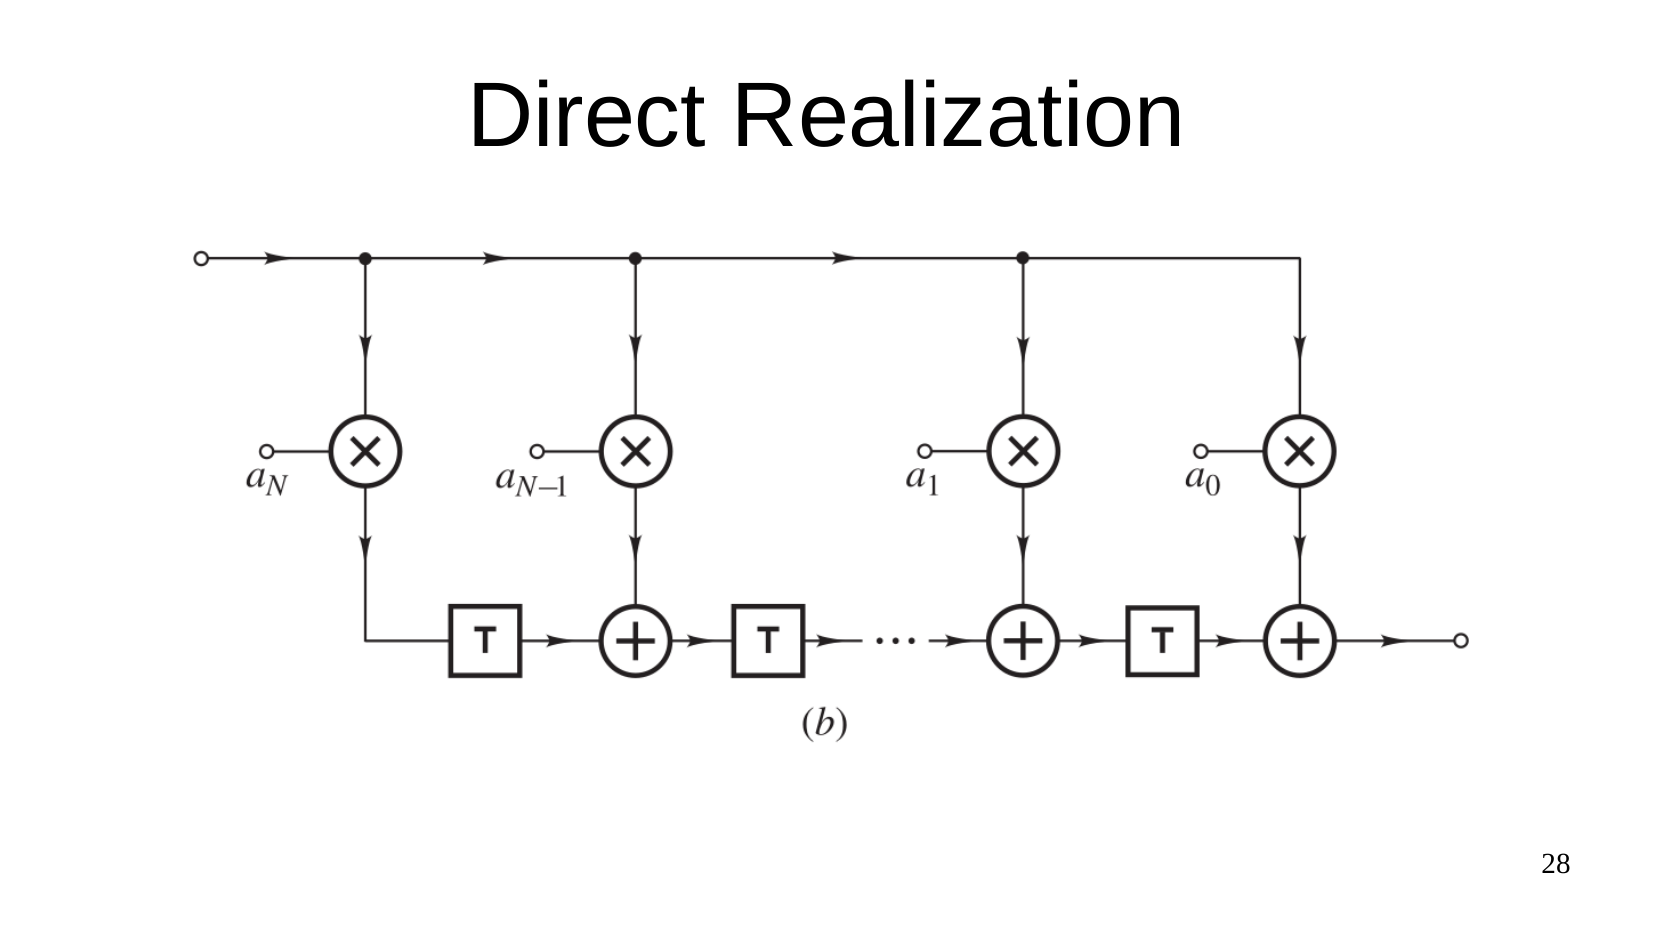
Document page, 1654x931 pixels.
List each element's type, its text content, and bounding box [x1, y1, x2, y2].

picture [176, 217, 1477, 758]
title Direct Realization [82, 37, 1571, 193]
